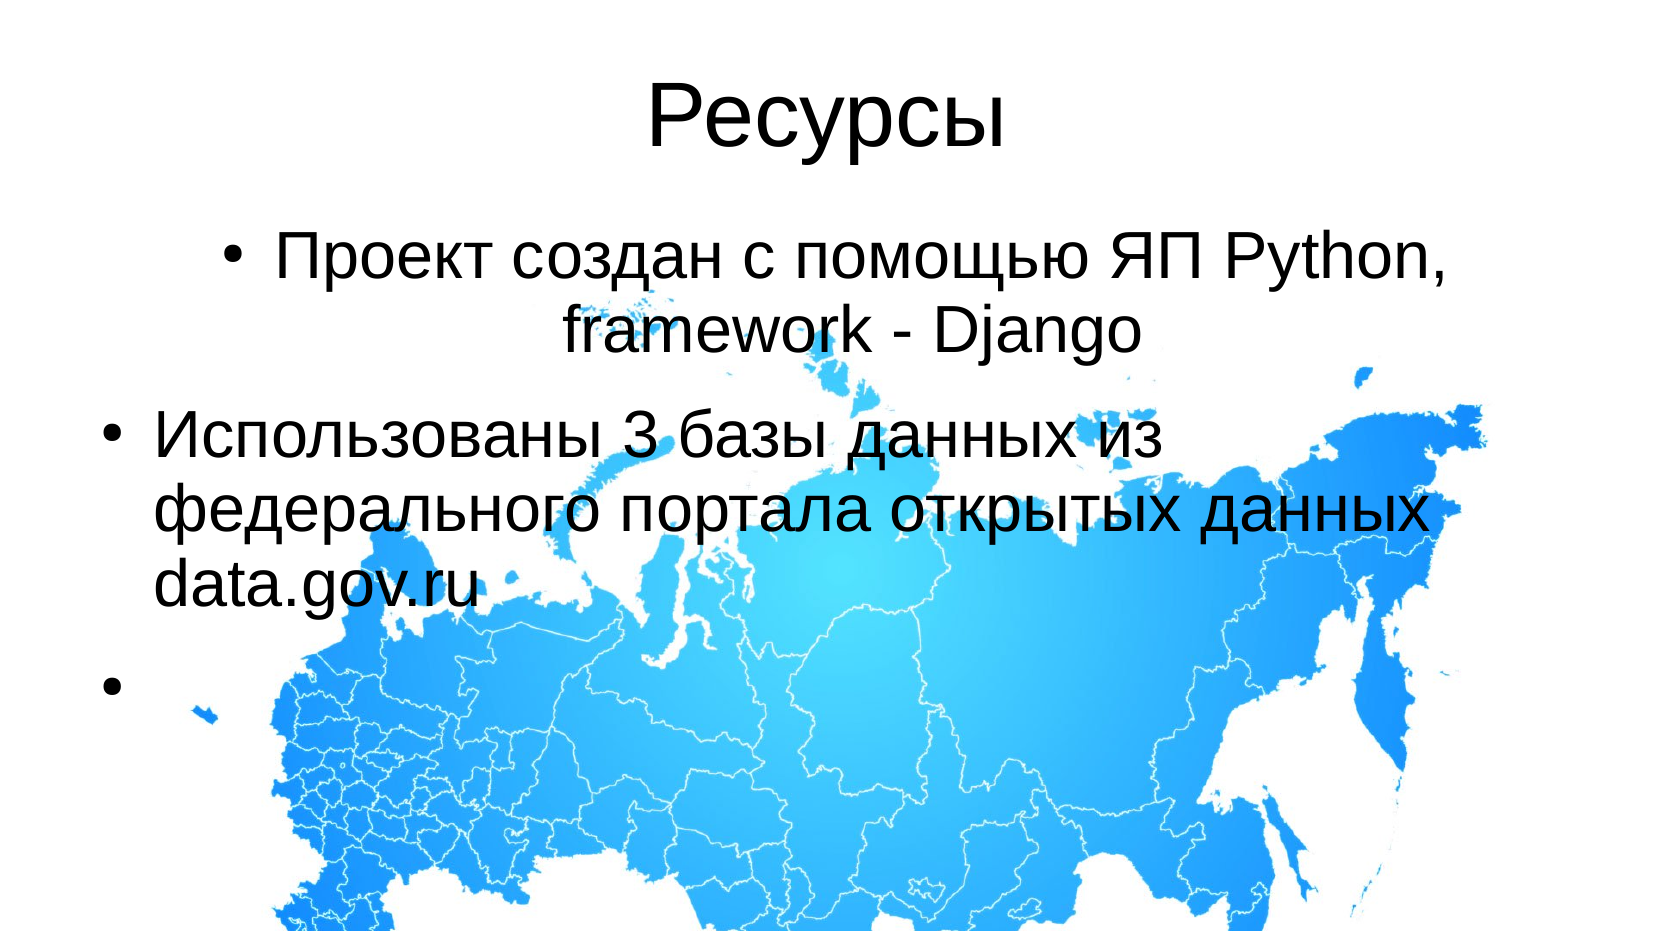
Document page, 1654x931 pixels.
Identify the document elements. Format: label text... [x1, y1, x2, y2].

list Проект создан с помощью ЯП Python, framework - Django Использованы 3 базы данных из федерального портала открытых данных data.gov.ru [82, 217, 1571, 758]
picture [13, 186, 1654, 931]
title Ресурсы [82, 37, 1571, 193]
